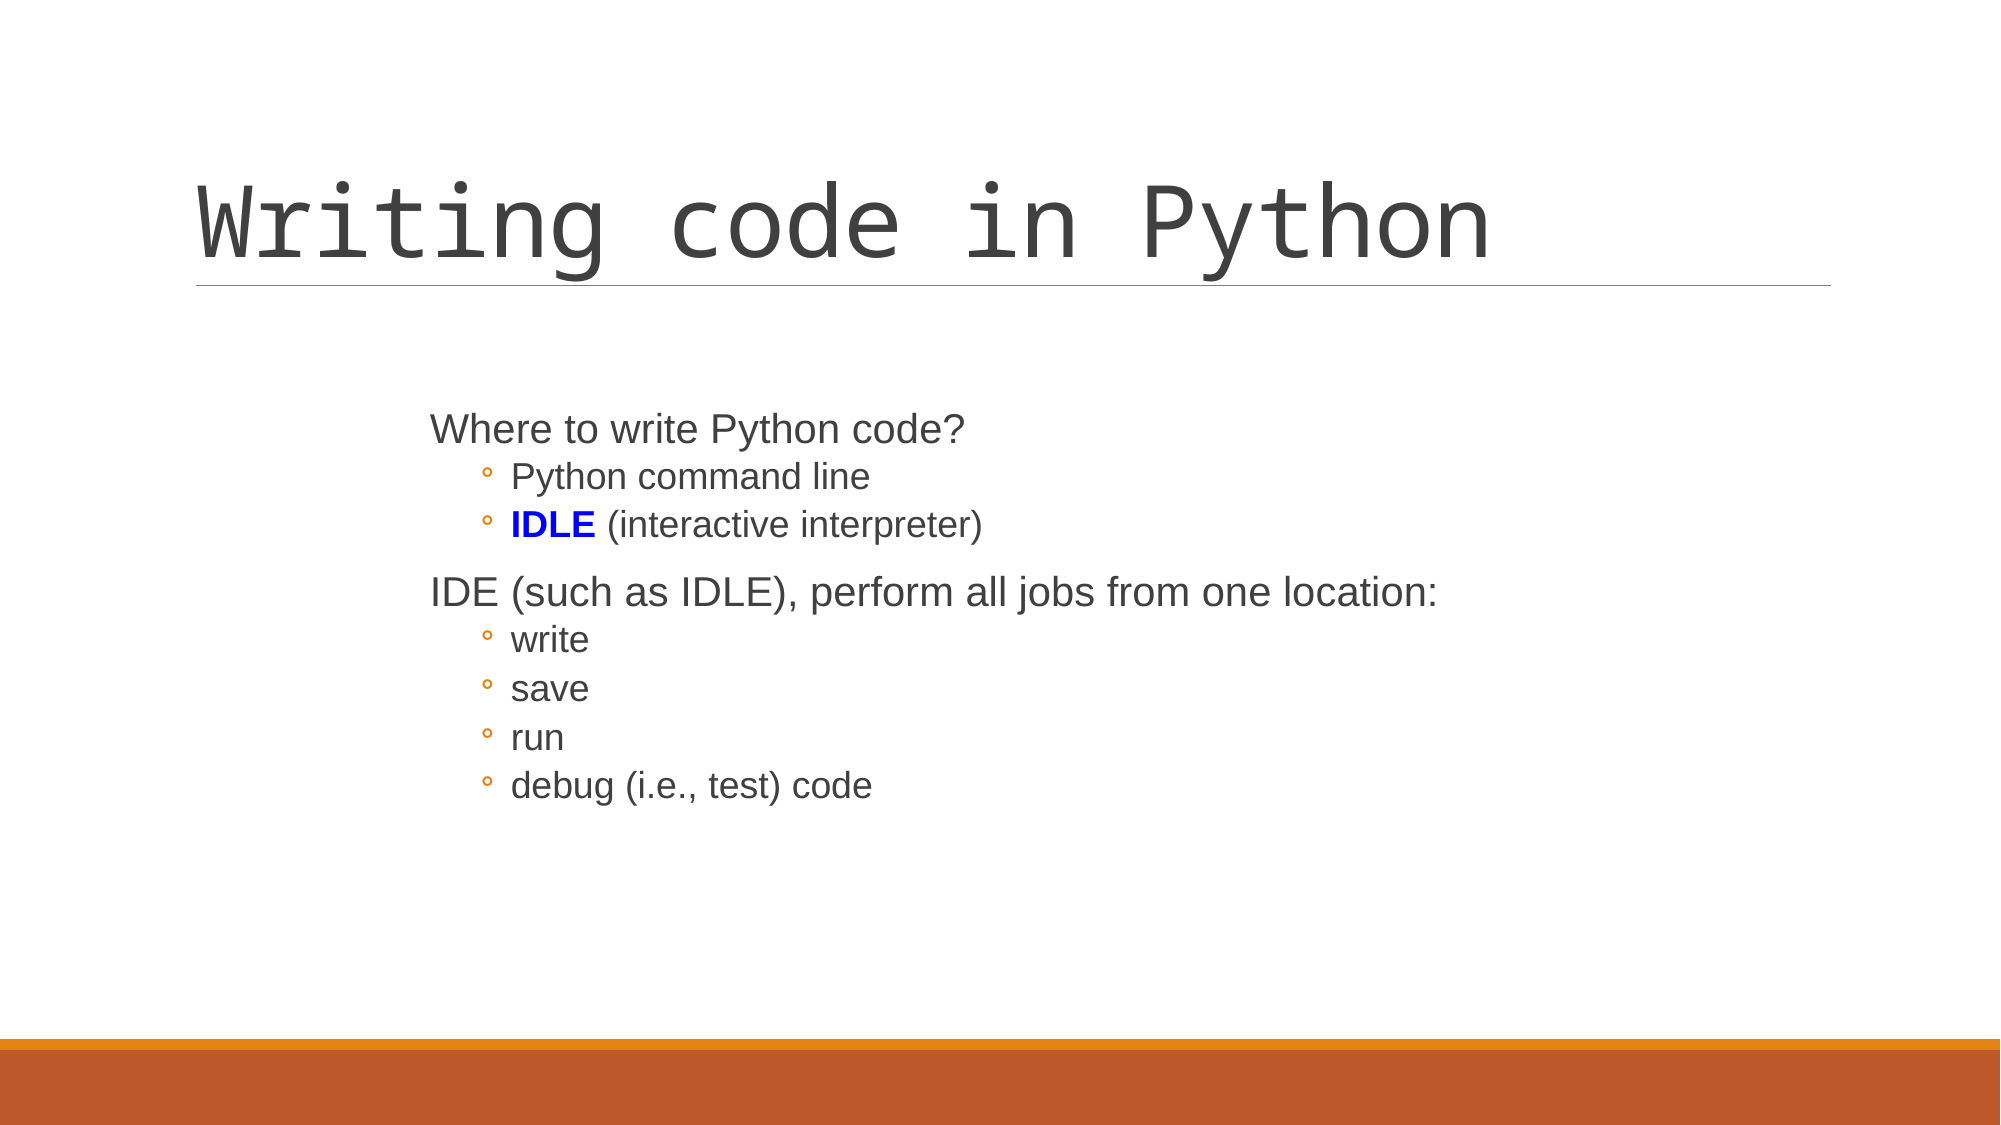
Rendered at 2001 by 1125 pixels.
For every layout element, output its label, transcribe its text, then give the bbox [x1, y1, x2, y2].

list Where to write Python code? Python command line IDLE (interactive interpreter) IDE (such as IDLE), perform all jobs from one location: write save run debug (i.e., test) code [414, 399, 1679, 1000]
title Writing code in Python [180, 47, 1831, 286]
